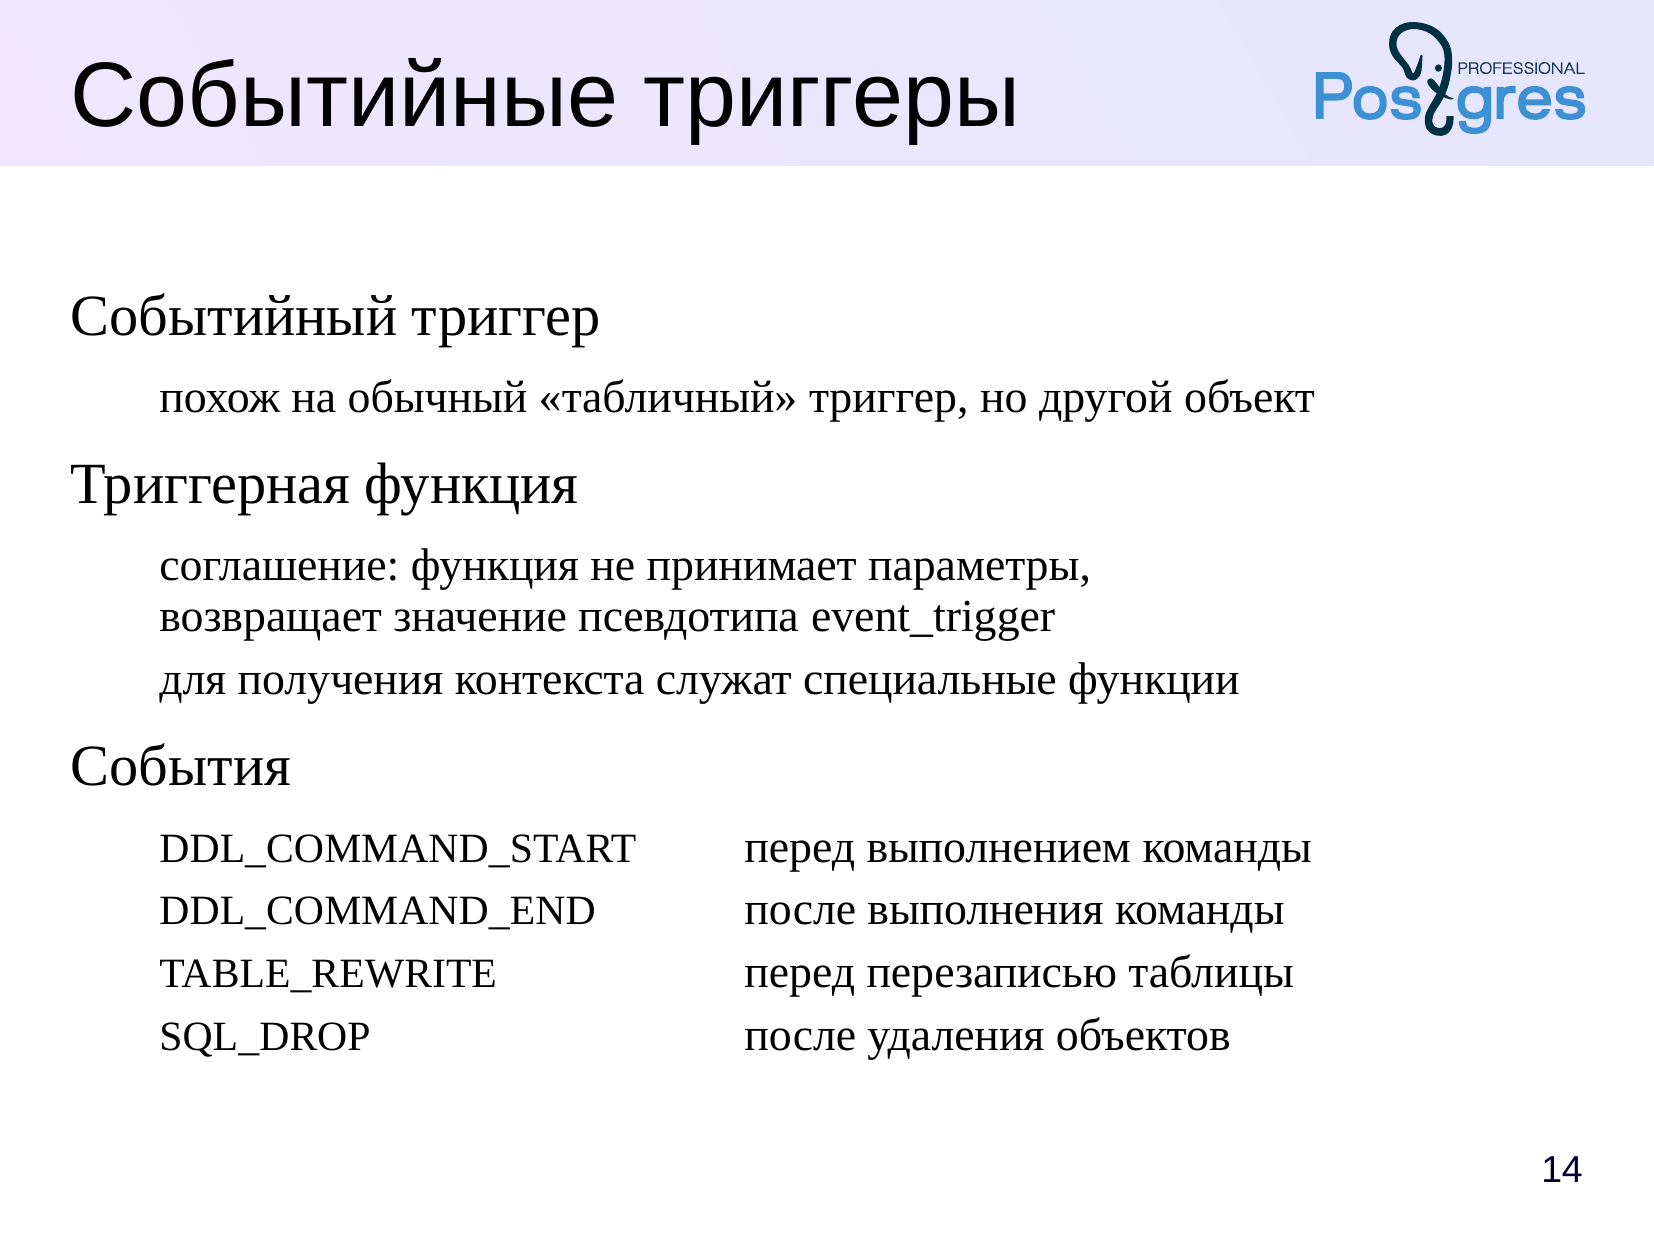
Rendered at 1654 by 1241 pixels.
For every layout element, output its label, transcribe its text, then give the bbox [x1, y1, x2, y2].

title Событийные триггеры [70, 43, 1241, 147]
list Событийный триггер похож на обычный «табличный» триггер, но другой объект Триггерная функция соглашение: функция не принимает параметры, возвращает значение псевдотипа event_trigger для получения контекста служат специальные функции События DDL_COMMAND_START перед выполнением команды DDL_COMMAND_END после выполнения команды TABLE_REWRITE перед перезаписью таблицы SQL_DROP после удаления объектов [70, 283, 1583, 1141]
